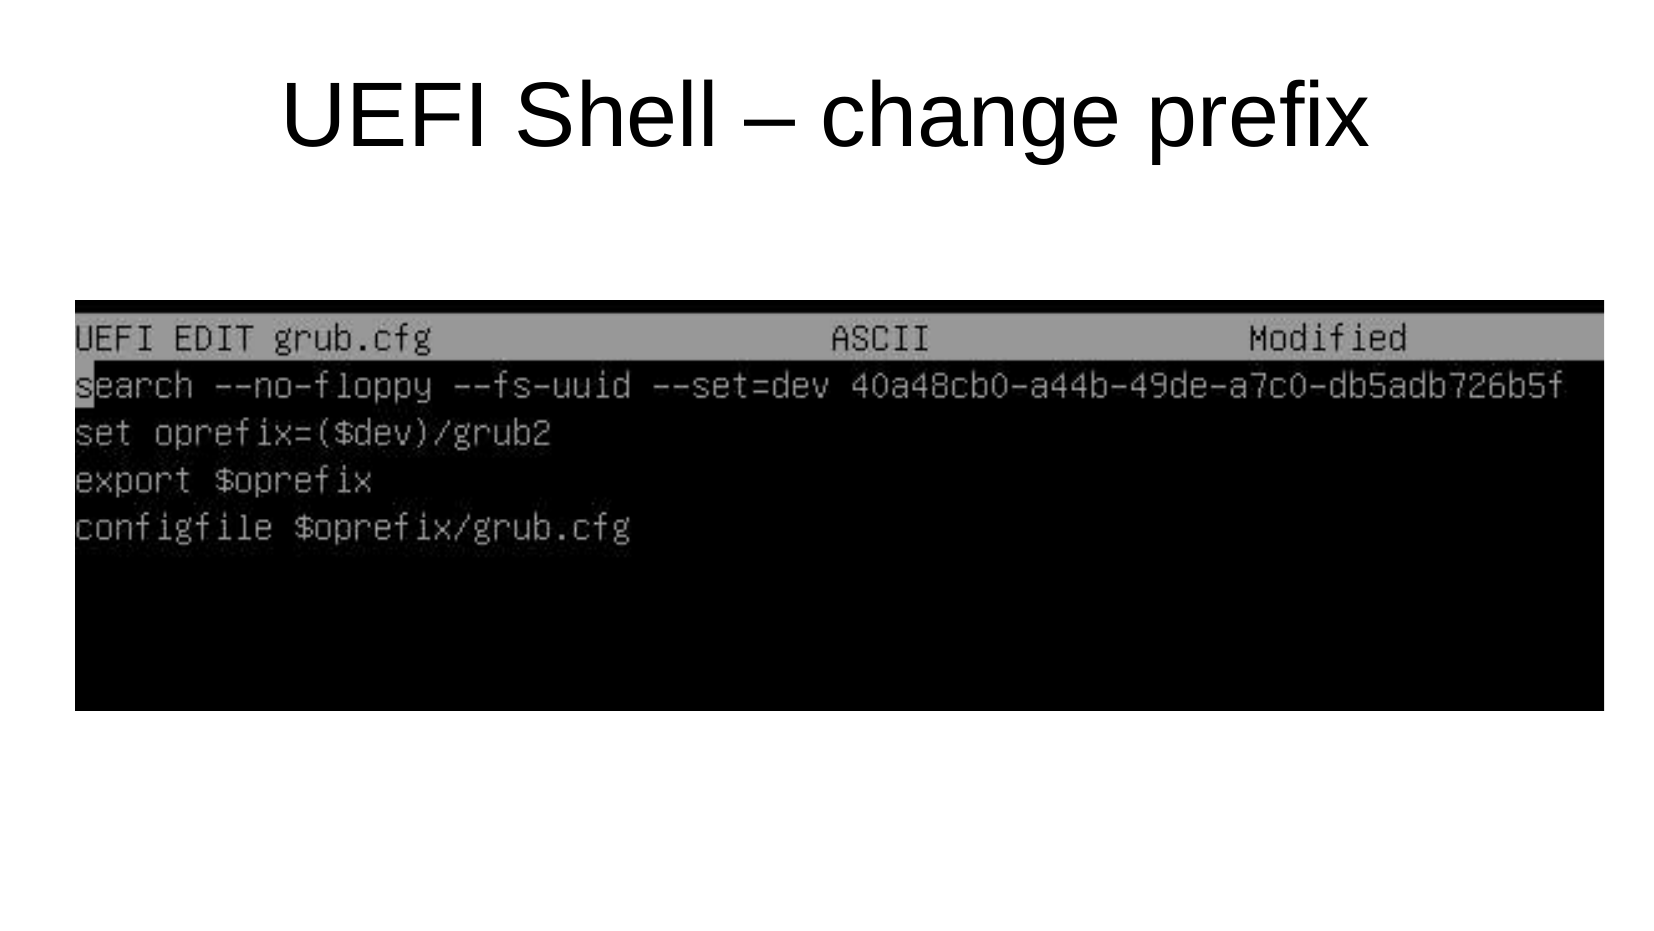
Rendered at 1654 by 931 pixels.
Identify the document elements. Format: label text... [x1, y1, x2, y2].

title UEFI Shell – change prefix [82, 37, 1571, 193]
picture [75, 300, 1605, 711]
